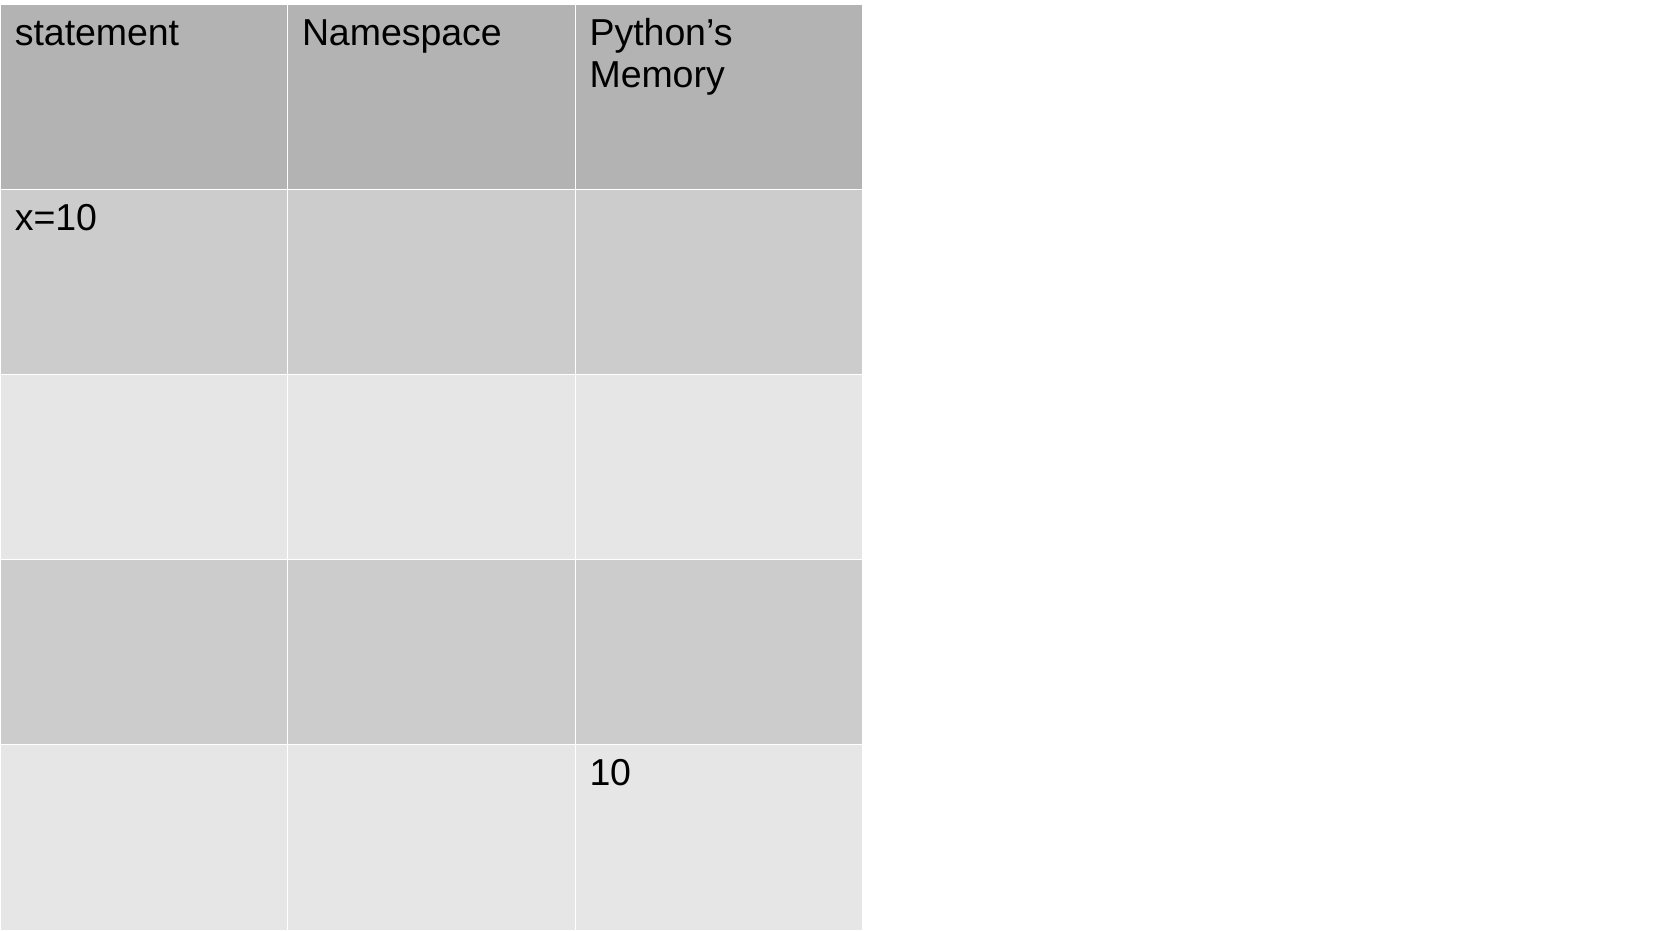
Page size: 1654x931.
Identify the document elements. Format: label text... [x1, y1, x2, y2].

table_cell [1, 560, 287, 744]
table_cell [576, 190, 862, 374]
table_cell [576, 375, 862, 559]
table_cell 10 [576, 745, 862, 930]
table_cell [288, 375, 575, 559]
table_cell [288, 560, 575, 744]
table_cell [576, 560, 862, 744]
table_header Namespace [288, 5, 575, 189]
table_cell [1, 375, 287, 559]
table_header Python’s Memory [576, 5, 862, 189]
table_cell [1, 745, 287, 930]
table_cell [288, 745, 575, 930]
table_cell x=10 [1, 190, 287, 374]
table_cell [288, 190, 575, 374]
table_header statement [1, 5, 287, 189]
